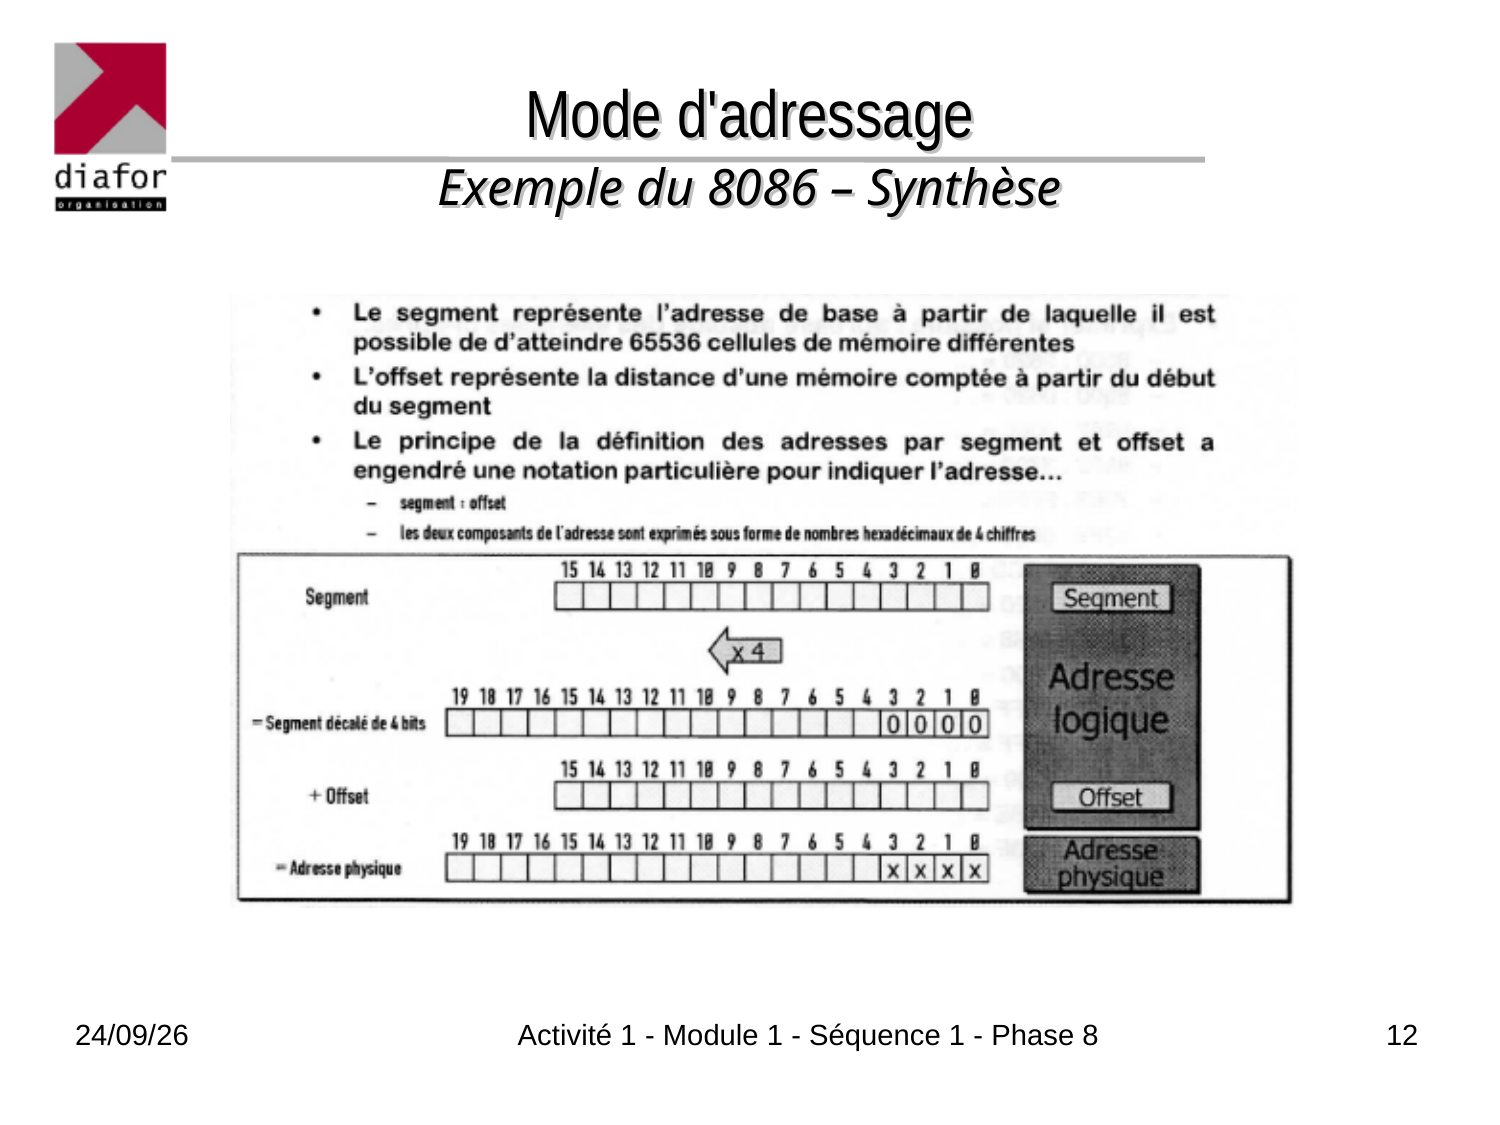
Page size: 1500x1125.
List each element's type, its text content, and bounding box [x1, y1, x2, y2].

title Mode d'adressage Exemple du 8086 – Synthèse [75, 45, 1426, 250]
picture [53, 42, 168, 213]
picture [230, 294, 1298, 908]
